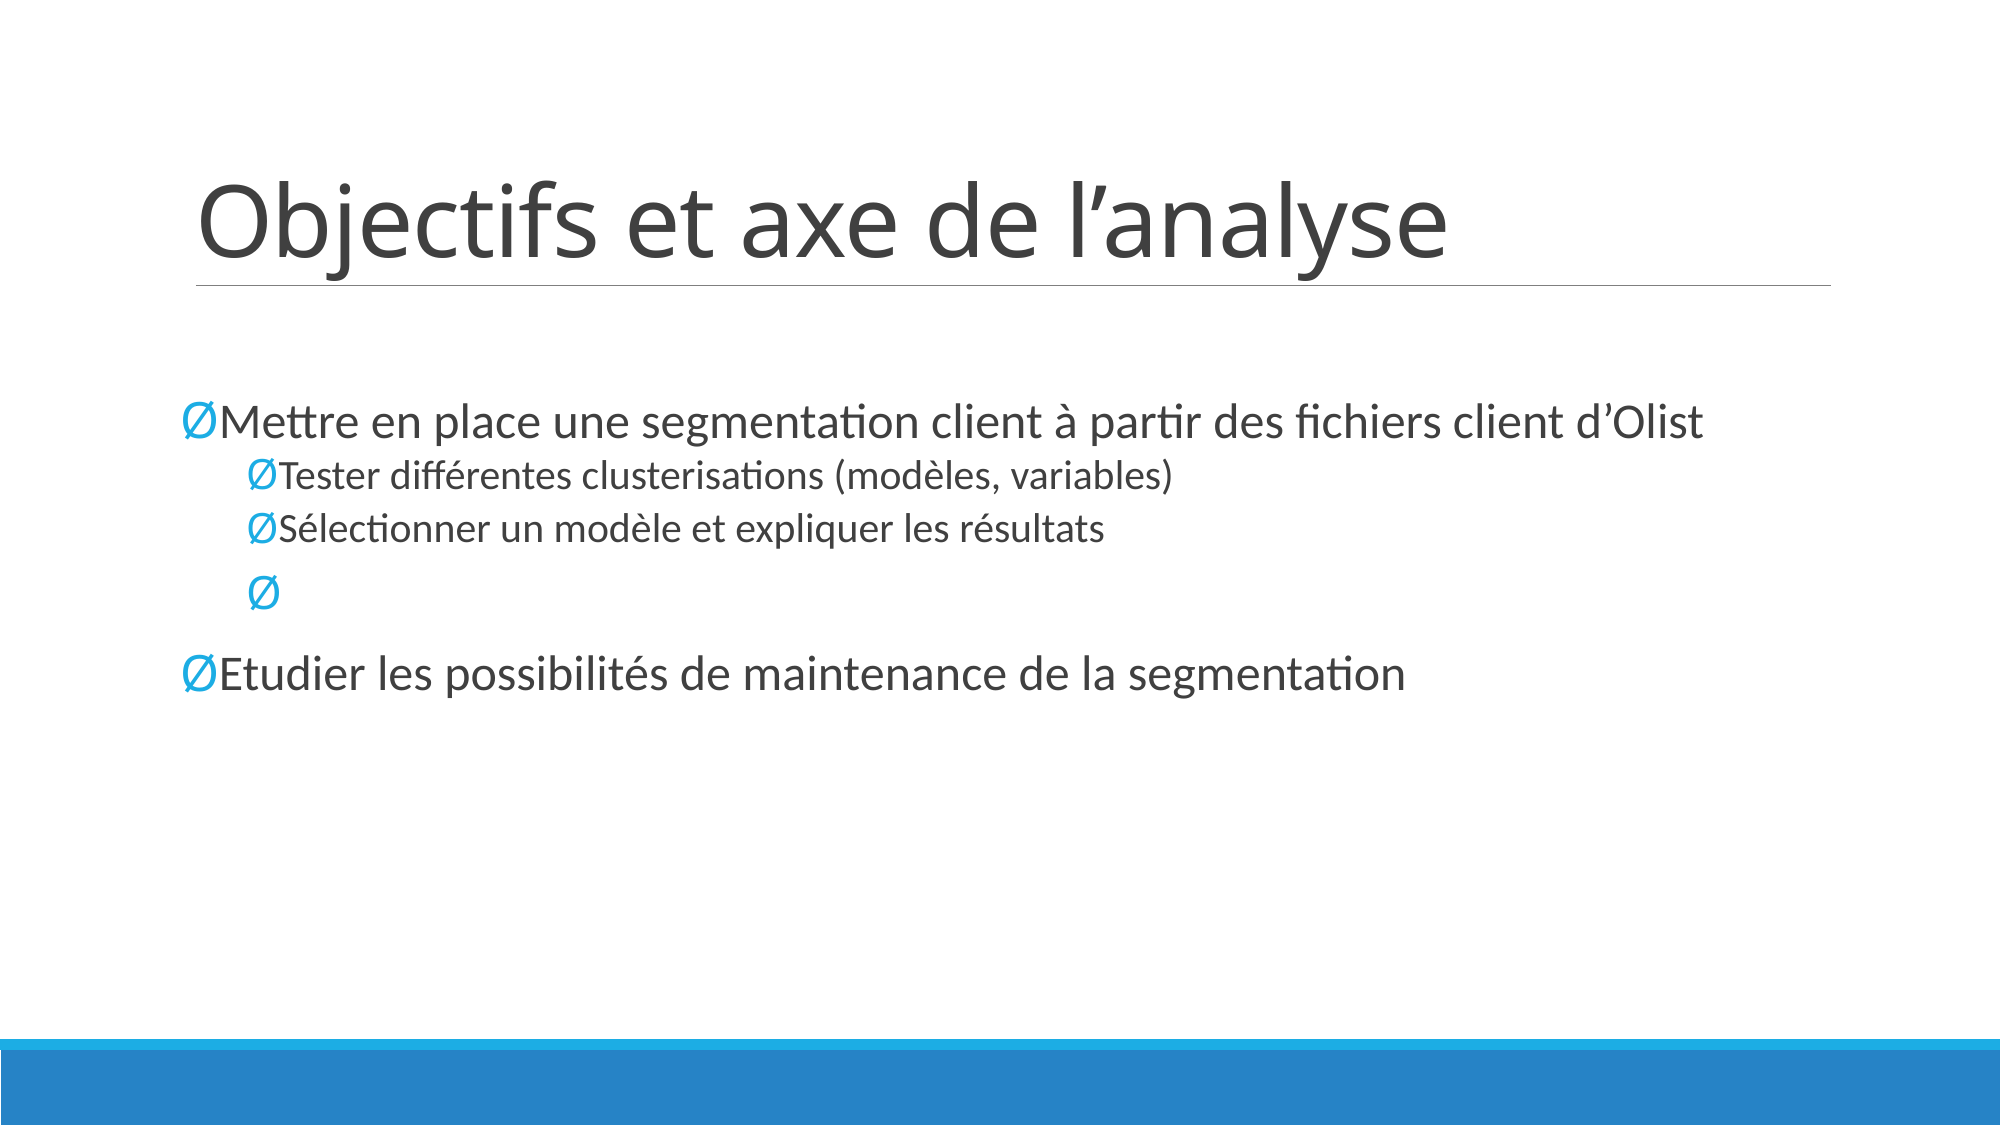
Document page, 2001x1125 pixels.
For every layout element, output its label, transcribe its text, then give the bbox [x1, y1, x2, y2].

title Objectifs et axe de l’analyse [180, 47, 1831, 286]
list Mettre en place une segmentation client à partir des fichiers client d’Olist Tester différentes clusterisations (modèles, variables) Sélectionner un modèle et expliquer les résultats Etudier les possibilités de maintenance de la segmentation [180, 302, 1831, 963]
